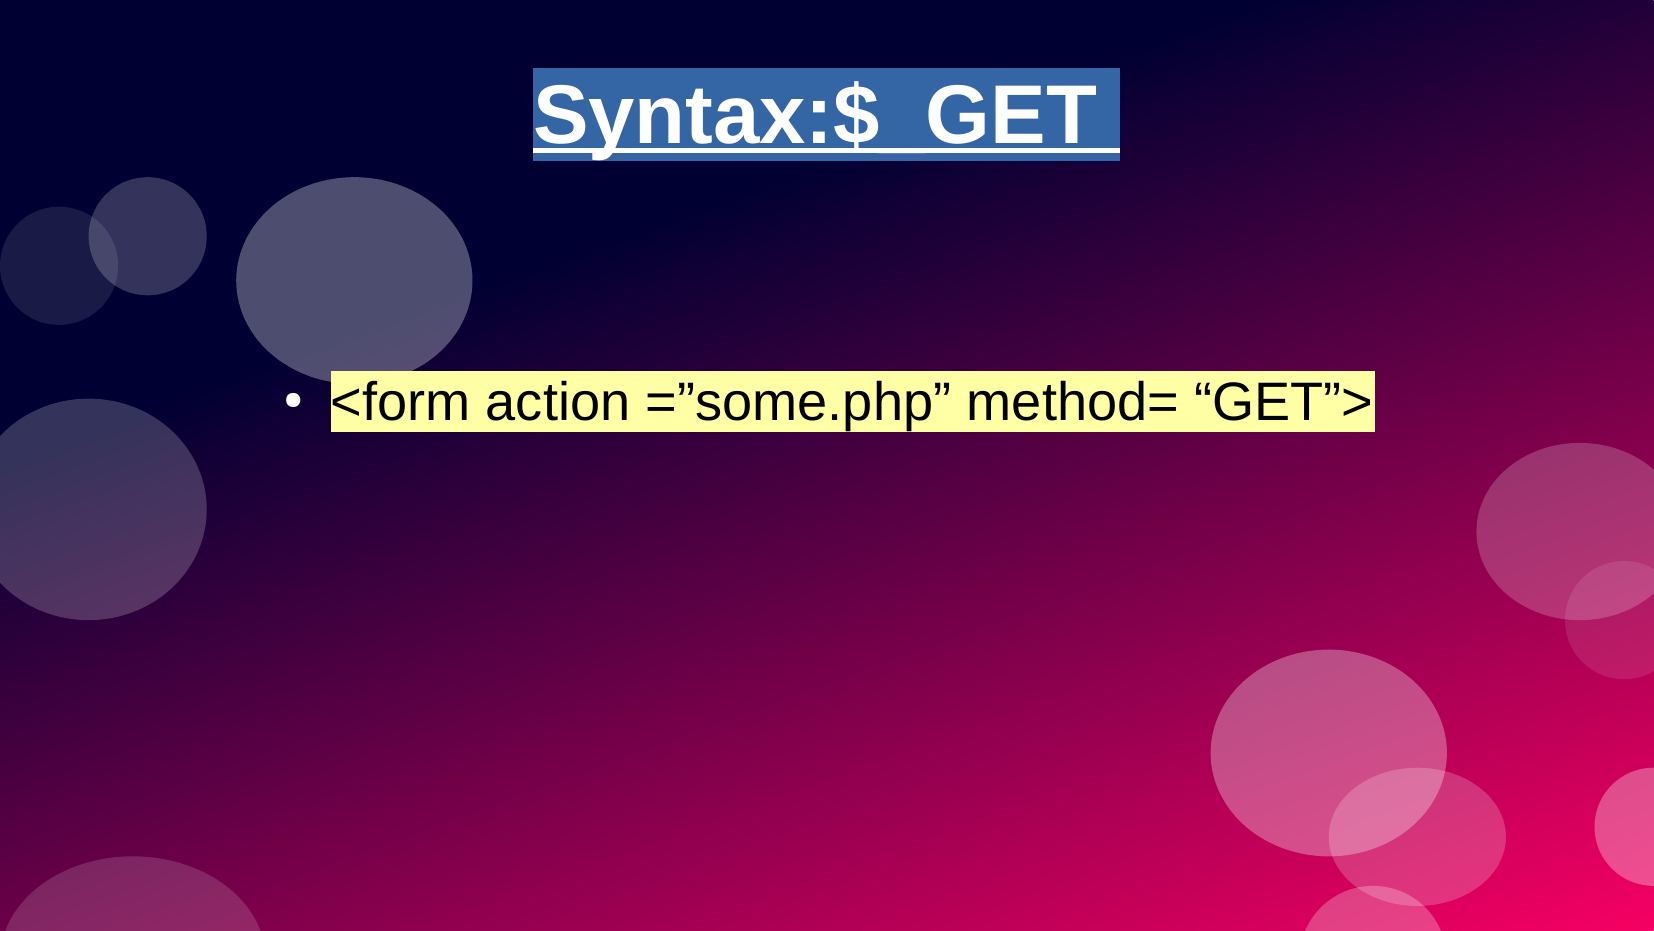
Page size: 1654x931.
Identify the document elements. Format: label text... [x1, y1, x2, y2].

list <form action =”some.php” method= “GET”> [118, 224, 1563, 768]
title Syntax:$_GET [82, 37, 1571, 193]
